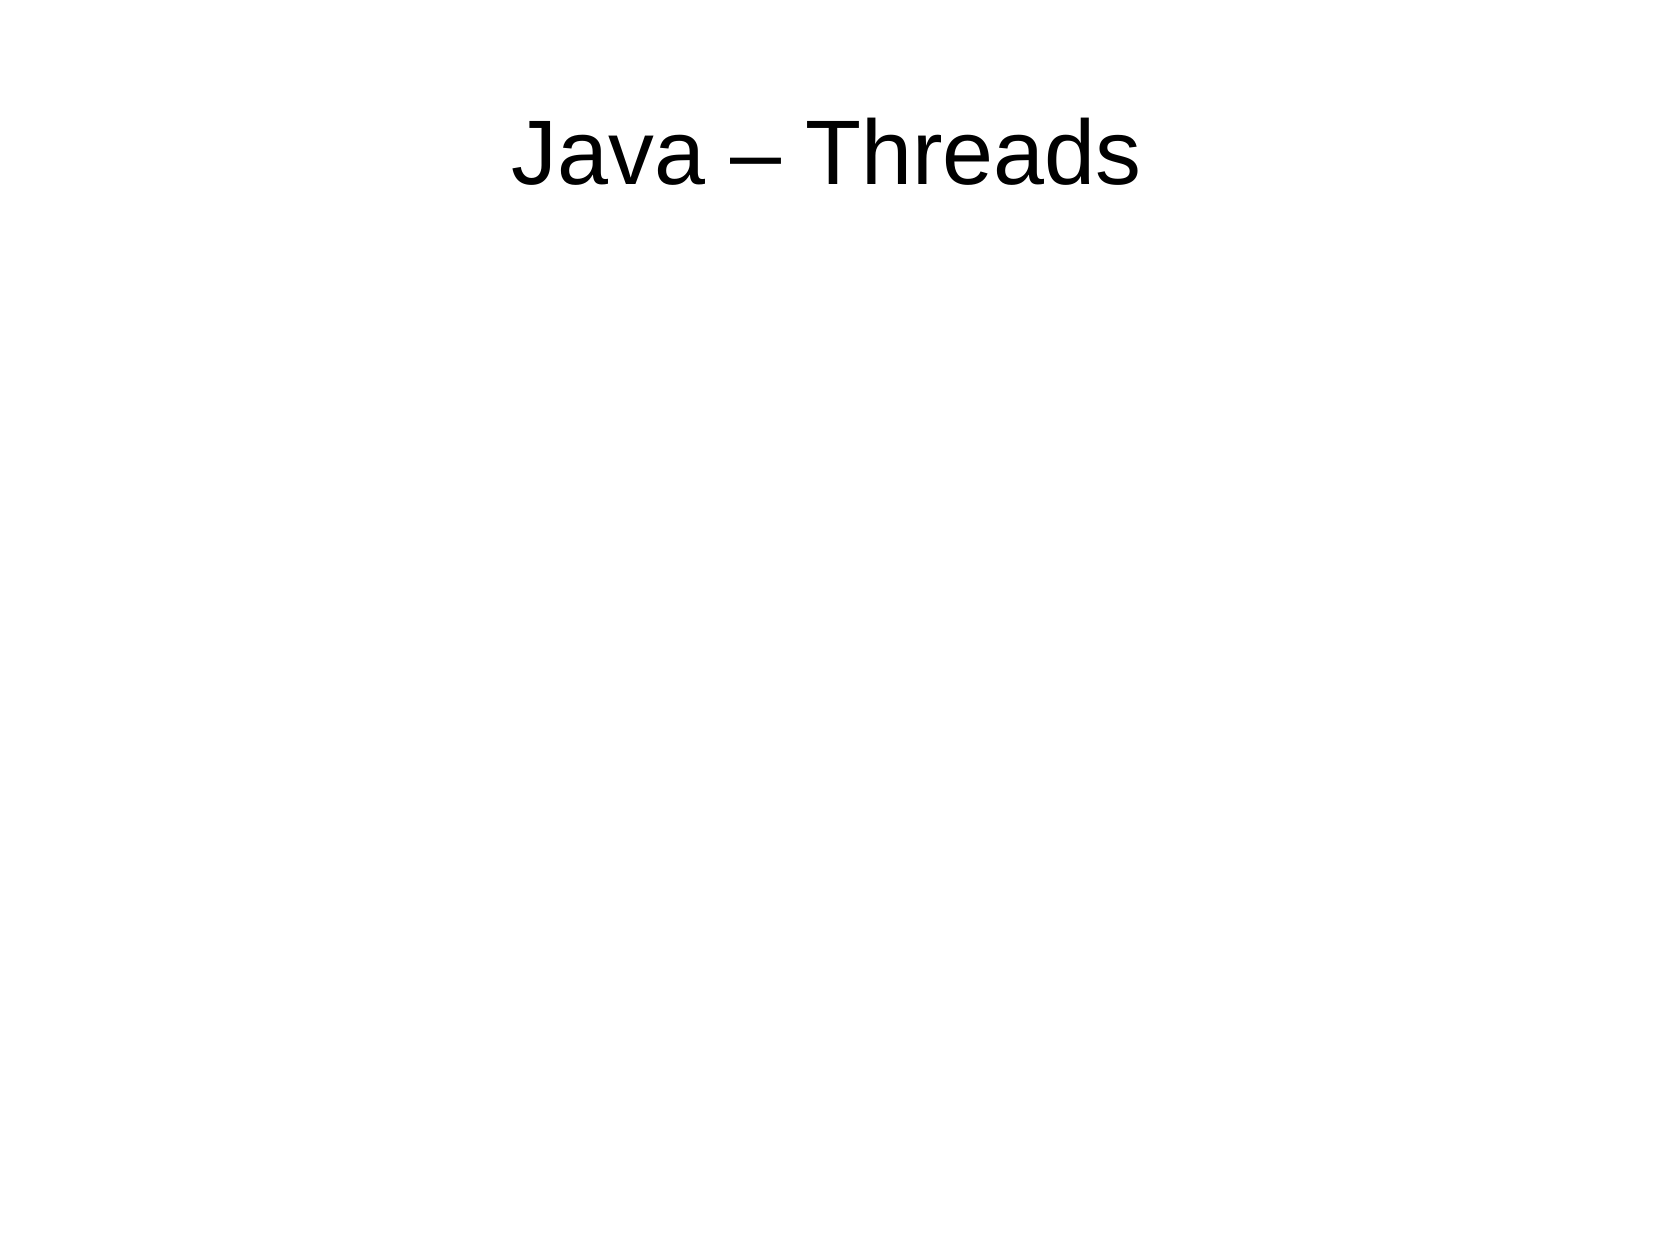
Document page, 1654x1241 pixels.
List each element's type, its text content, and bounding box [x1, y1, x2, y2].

title Java – Threads [82, 49, 1571, 257]
